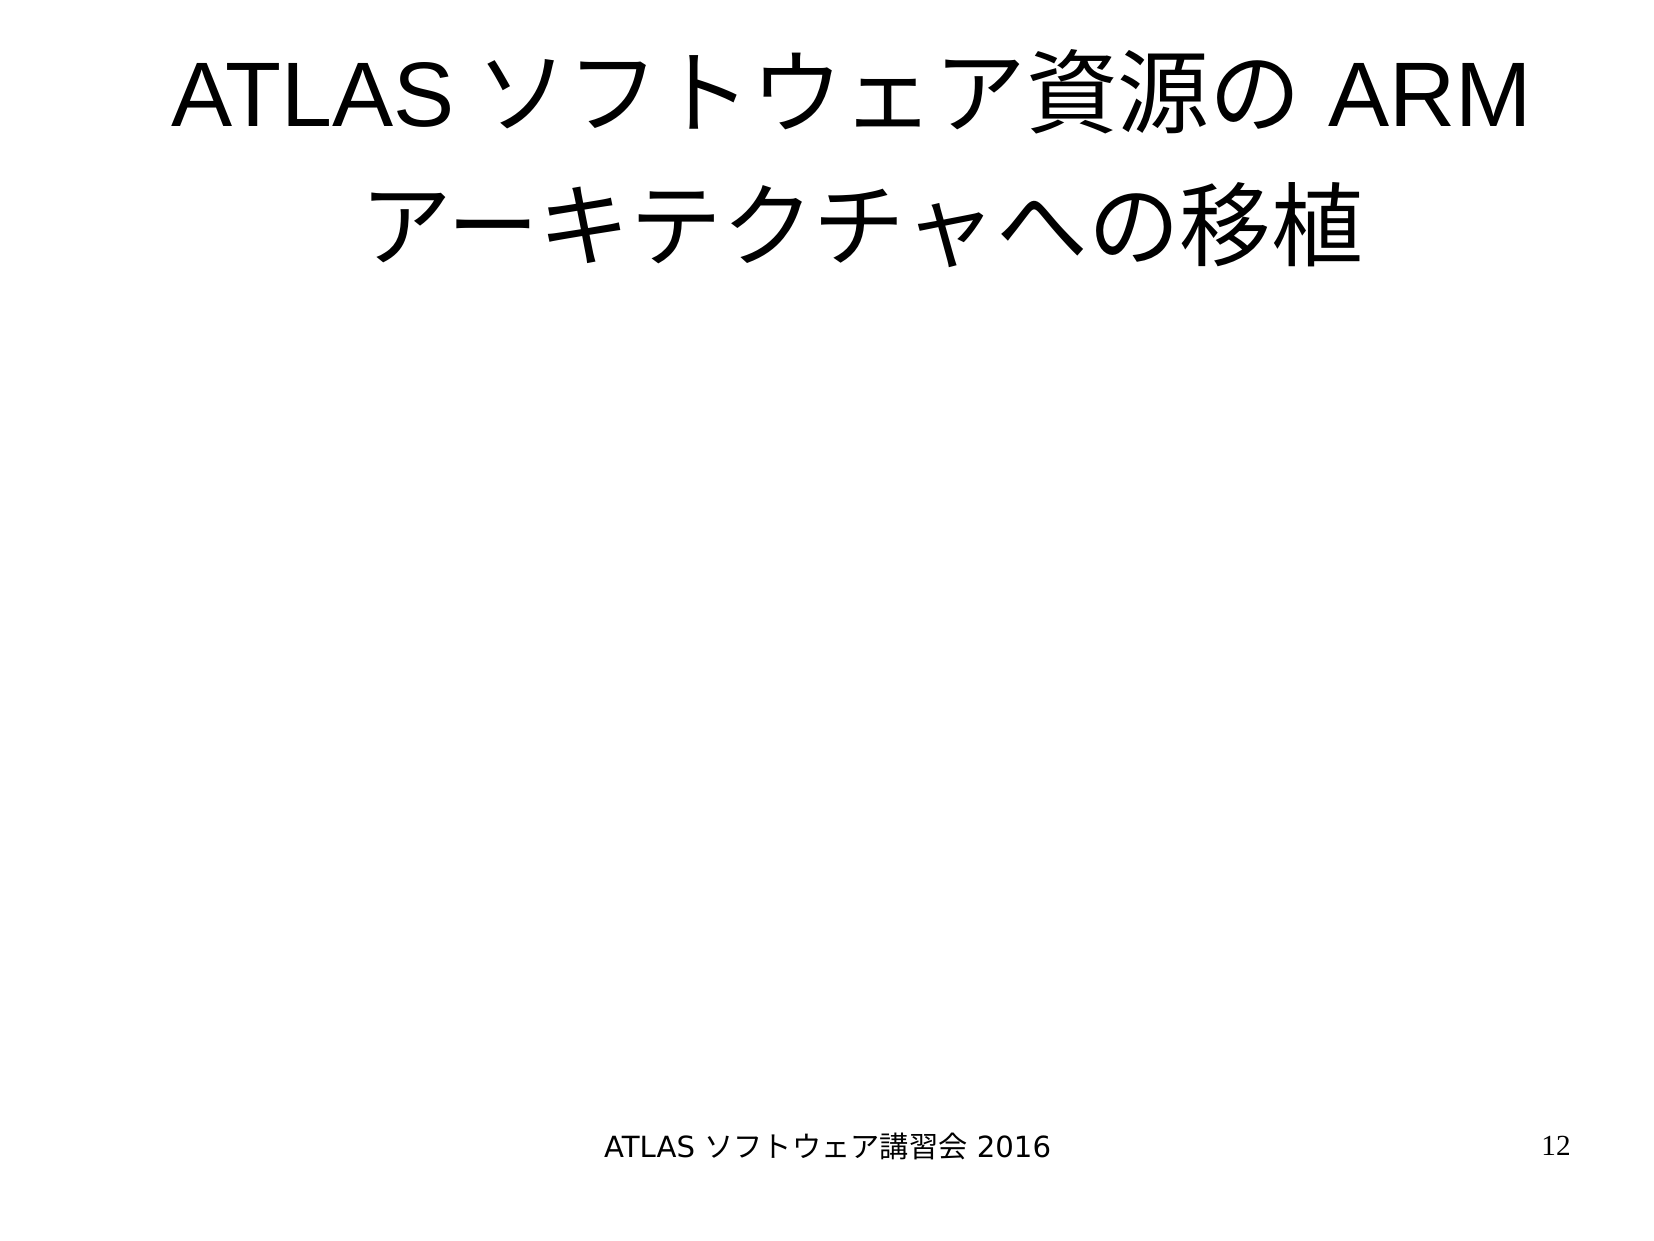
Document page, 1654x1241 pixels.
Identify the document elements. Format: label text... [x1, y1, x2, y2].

title ATLASソフトウェア資源のARMアーキテクチャへの移植 [82, 35, 1571, 271]
